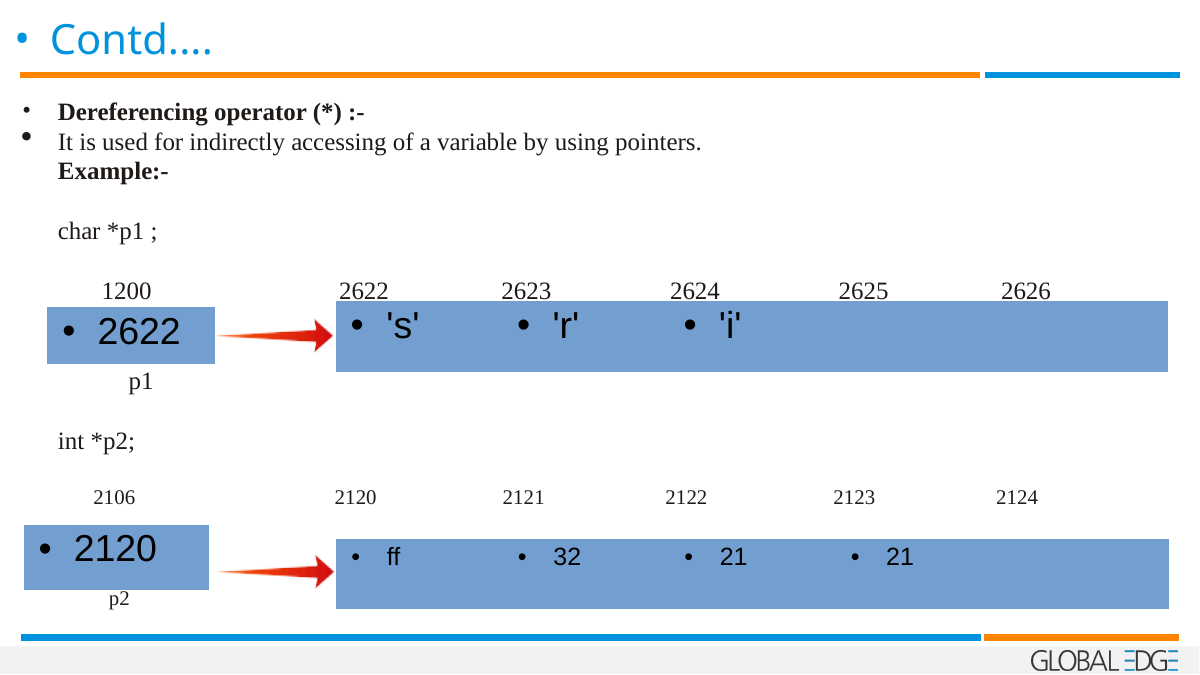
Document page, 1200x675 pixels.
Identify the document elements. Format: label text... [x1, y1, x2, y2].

text_box Dereferencing operator (*) :- It is used for indirectly accessing of a variable by using pointers. Example:- char *p1 ; 1200 2622 2623 2624 2625 2626 p1 int *p2; 2106 2120 2121 2122 2123 2124 p2 [11, 89, 1169, 629]
table_header [835, 301, 1002, 372]
picture [213, 316, 336, 356]
table_header 2120 [24, 525, 209, 590]
table_header 21 [836, 539, 1002, 609]
table_header 21 [669, 539, 836, 609]
table_header 32 [503, 539, 669, 609]
table_header 'r' [502, 301, 669, 372]
table_header [1002, 301, 1168, 372]
table_header ff [336, 539, 503, 609]
table_header [1002, 539, 1169, 609]
picture [215, 552, 337, 592]
picture [1031, 650, 1178, 671]
table_header 's' [336, 301, 502, 372]
table_header 2622 [47, 307, 215, 364]
table_header 'i' [669, 301, 835, 372]
text_box Contd.... [3, 11, 1078, 64]
